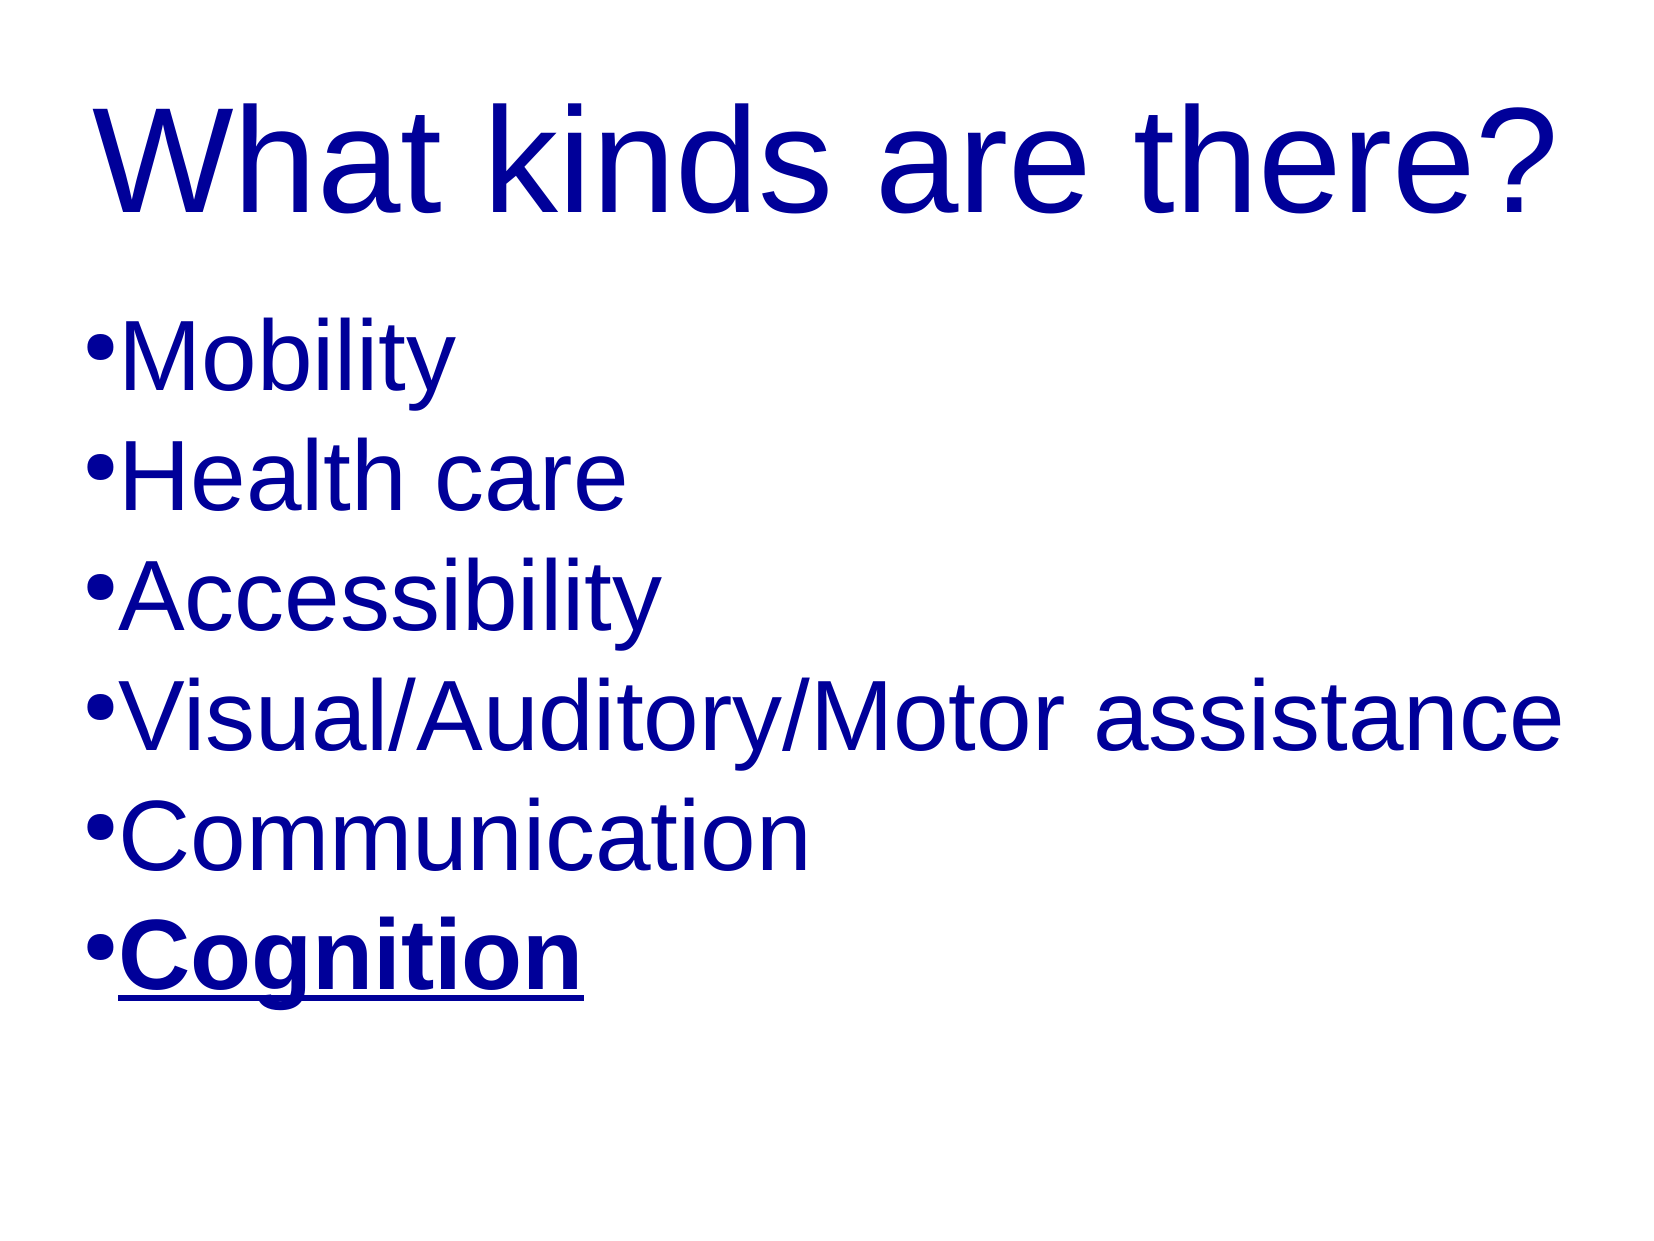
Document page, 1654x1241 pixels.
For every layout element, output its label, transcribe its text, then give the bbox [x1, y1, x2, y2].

text_box Mobility Health care Accessibility Visual/Auditory/Motor assistance Communication Cognition [82, 290, 1571, 1010]
text_box What kinds are there? [82, 49, 1571, 257]
